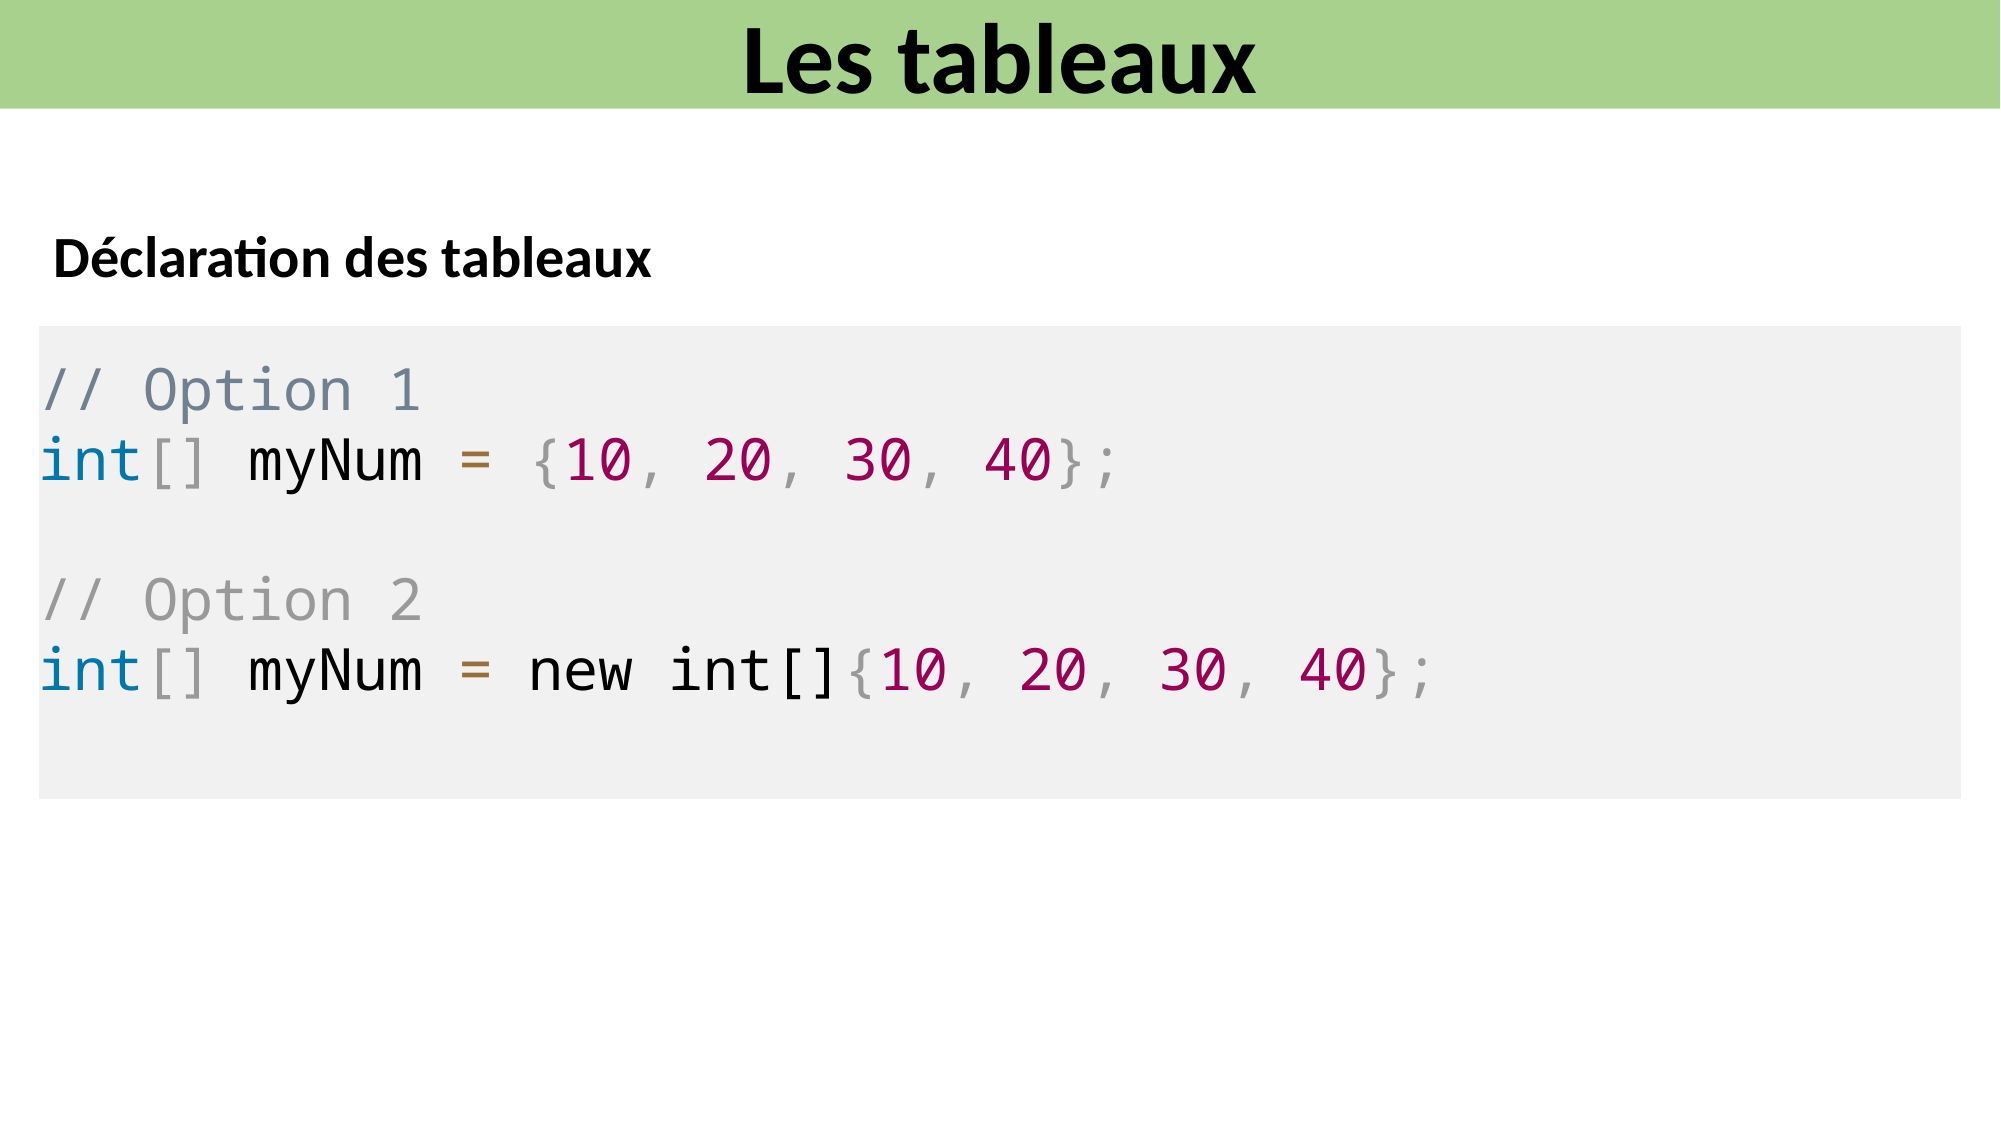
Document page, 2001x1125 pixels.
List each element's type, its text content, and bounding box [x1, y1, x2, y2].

text_box Déclaration des tableaux [38, 211, 759, 297]
text_box // Option 1 int[] myNum = {10, 20, 30, 40}; // Option 2 int[] myNum = new int[]{10, 20, 30, 40}; [39, 326, 1961, 799]
title Les tableaux [0, 0, 2000, 109]
